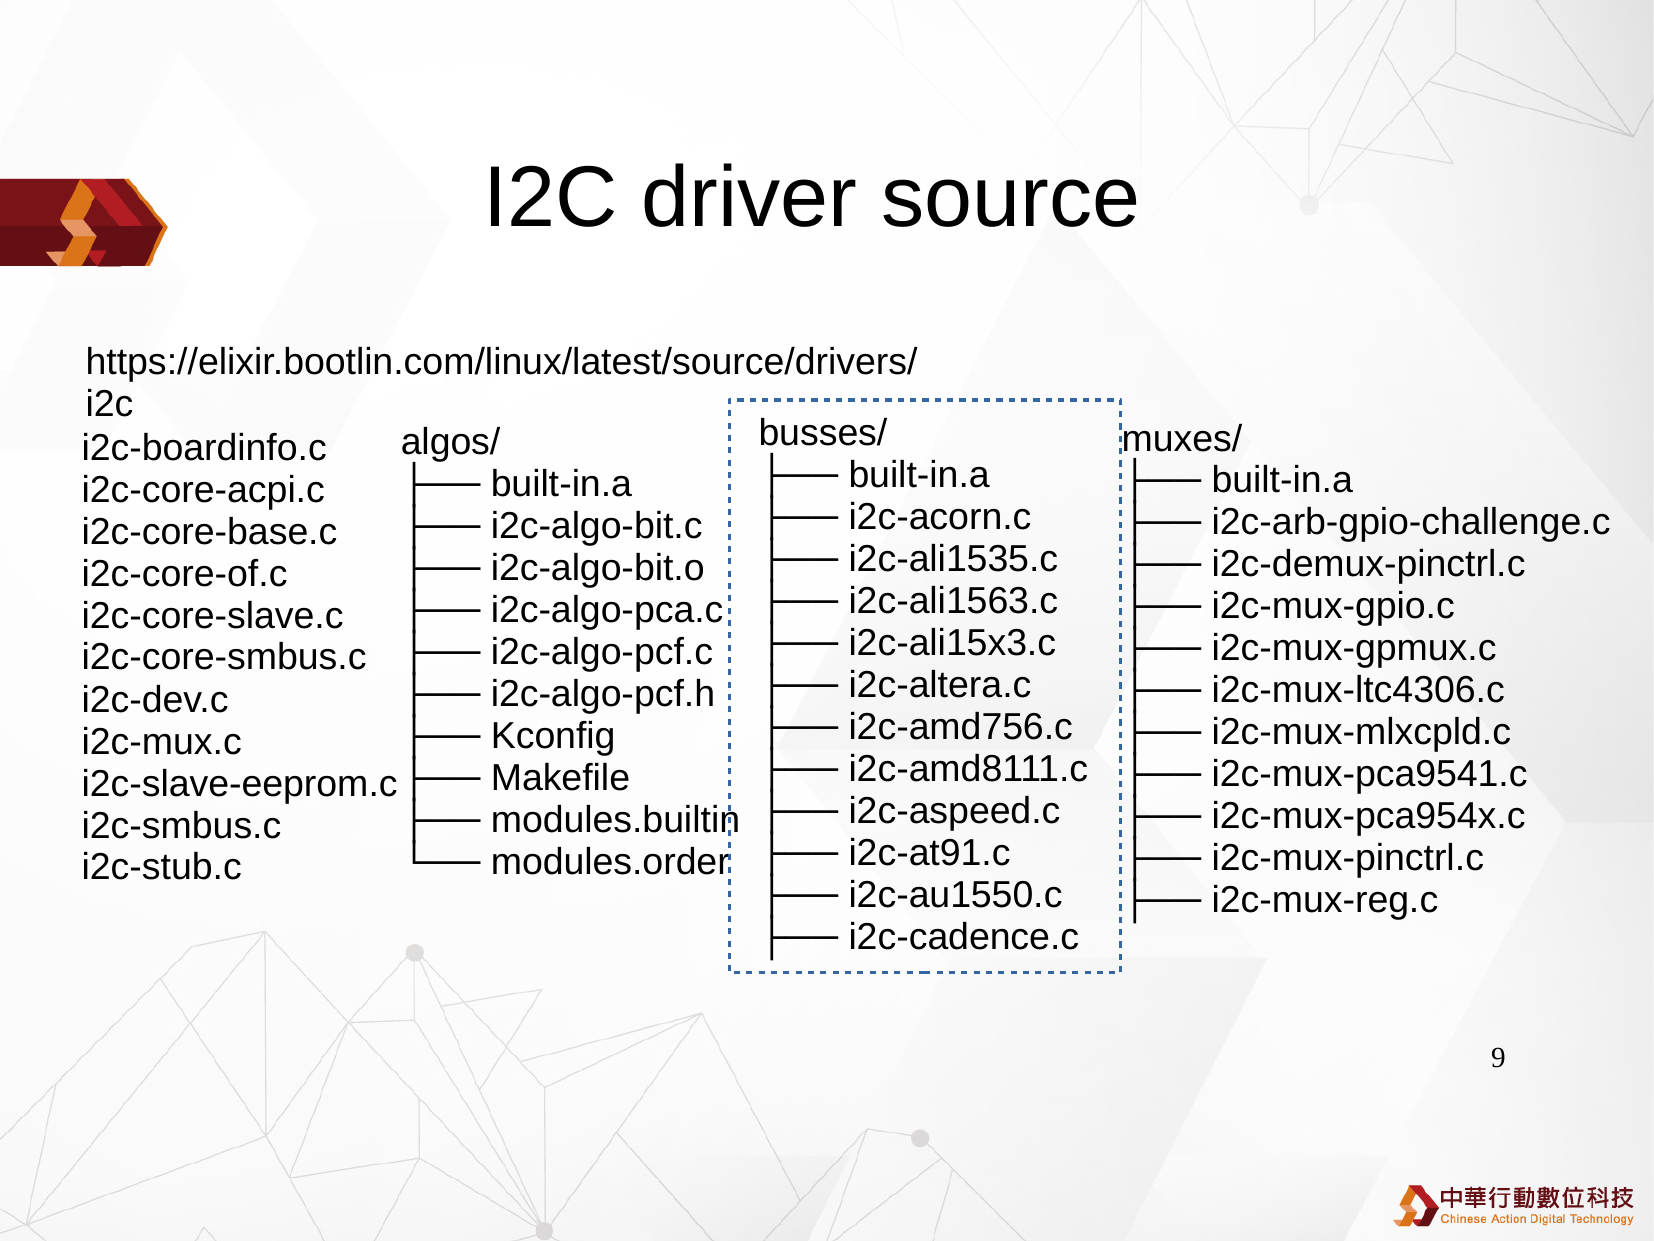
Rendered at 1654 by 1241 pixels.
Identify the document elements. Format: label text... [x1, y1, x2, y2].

text_box i2c-boardinfo.c i2c-core-acpi.c i2c-core-base.c i2c-core-of.c i2c-core-slave.c i2c-core-smbus.c i2c-dev.c i2c-mux.c i2c-slave-eeprom.c i2c-smbus.c i2c-stub.c [66, 418, 413, 896]
text_box https://elixir.bootlin.com/linux/latest/source/drivers/i2c [70, 333, 981, 390]
text_box algos/ ├── built-in.a ├── i2c-algo-bit.c ├── i2c-algo-bit.o ├── i2c-algo-pca.c ├── i2c-algo-pcf.c ├── i2c-algo-pcf.h ├── Kconfig ├── Makefile ├── modules.builtin └── modules.order [385, 413, 743, 890]
title I2C driver source [118, 112, 1506, 281]
picture [0, 0, 1654, 1241]
text_box muxes/ ├── built-in.a ├── i2c-arb-gpio-challenge.c ├── i2c-demux-pinctrl.c ├── i2c-mux-gpio.c ├── i2c-mux-gpmux.c ├── i2c-mux-ltc4306.c ├── i2c-mux-mlxcpld.c ├── i2c-mux-pca9541.c ├── i2c-mux-pca954x.c ├── i2c-mux-pinctrl.c ├── i2c-mux-reg.c [1106, 409, 1628, 971]
text_box busses/ ├── built-in.a ├── i2c-acorn.c ├── i2c-ali1535.c ├── i2c-ali1563.c ├── i2c-ali15x3.c ├── i2c-altera.c ├── i2c-amd756.c ├── i2c-amd8111.c ├── i2c-aspeed.c ├── i2c-at91.c ├── i2c-au1550.c ├── i2c-cadence.c [743, 404, 1264, 1041]
